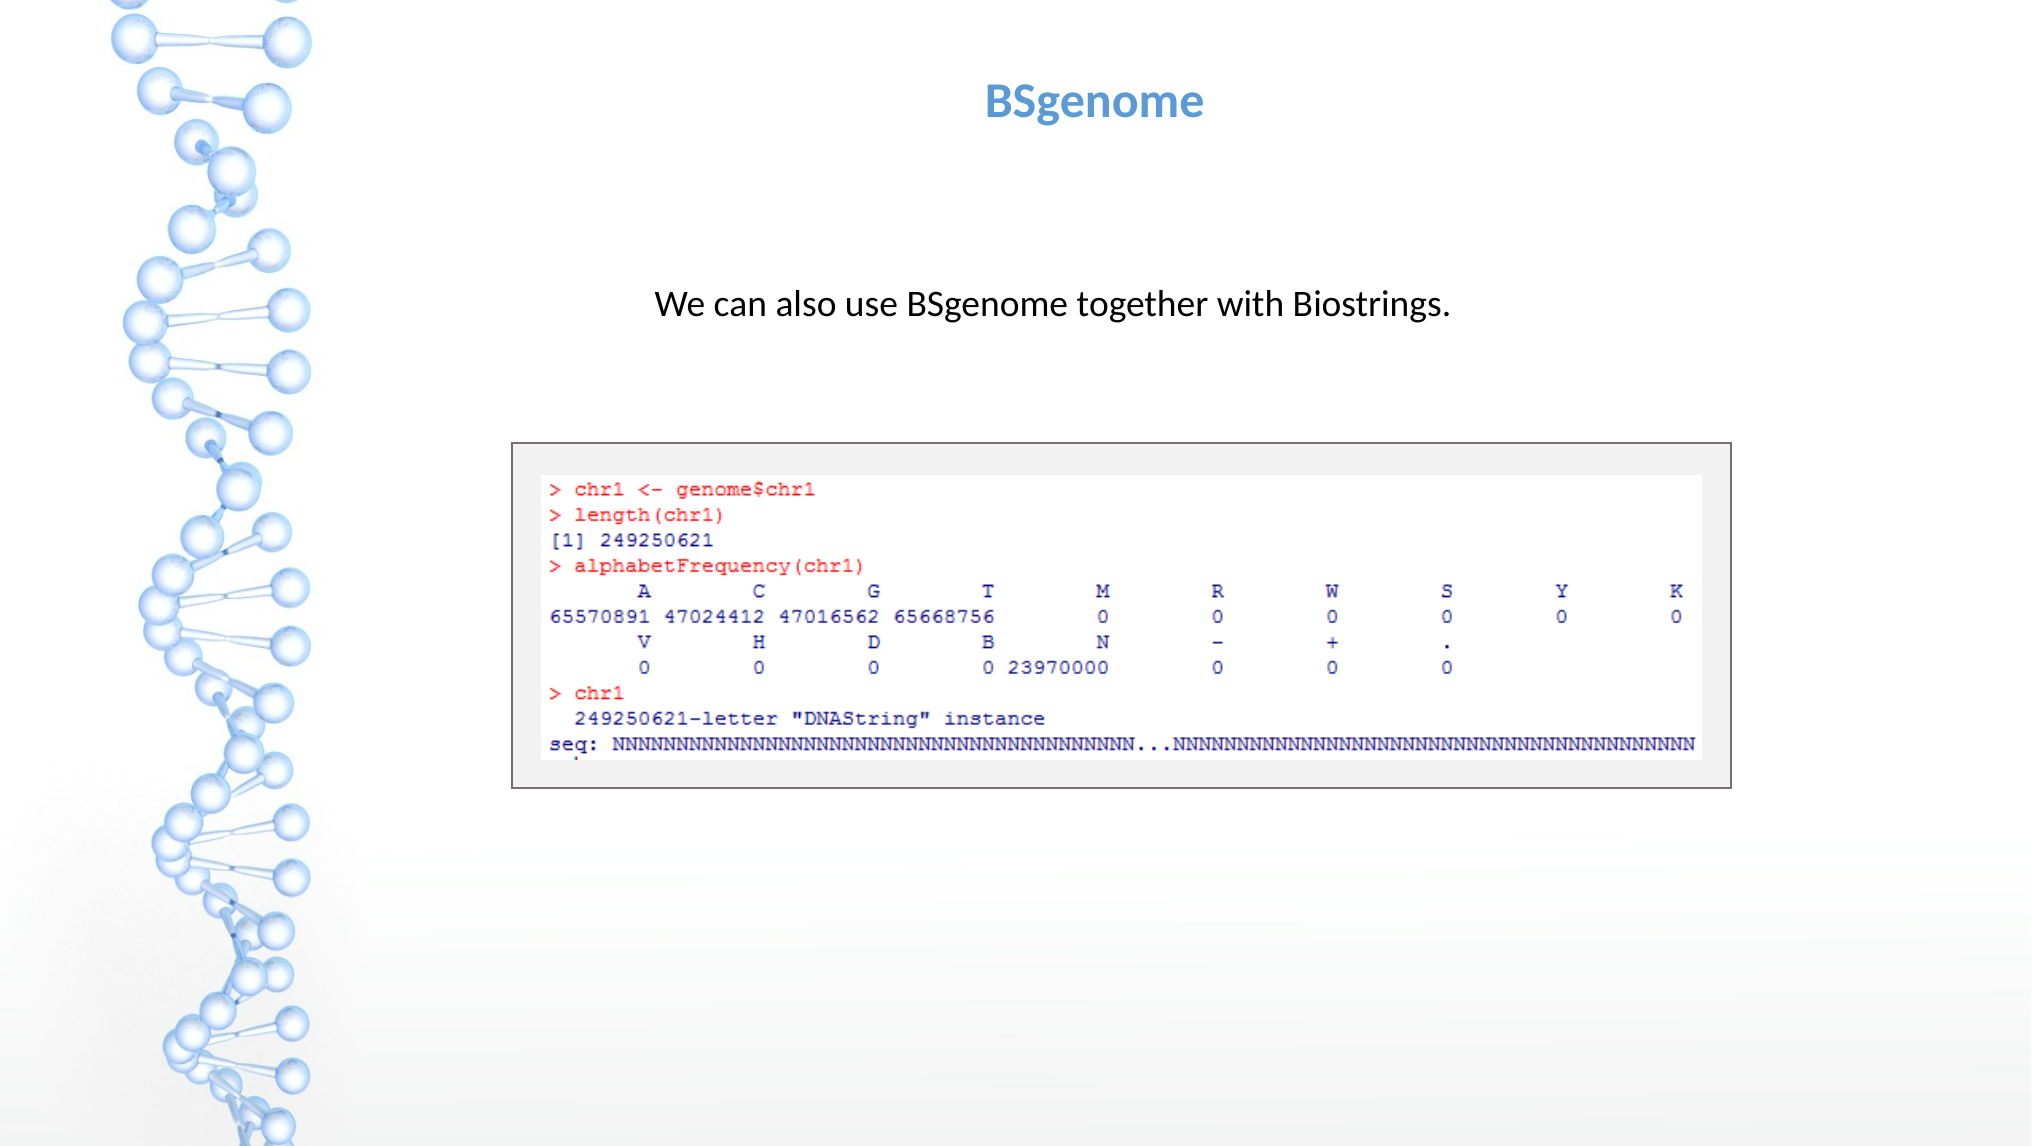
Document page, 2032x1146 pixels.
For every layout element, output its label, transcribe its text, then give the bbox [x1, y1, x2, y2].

text_box BSgenome [969, 59, 1230, 136]
picture [541, 475, 1702, 760]
text_box We can also use BSgenome together with Biostrings. [639, 271, 1634, 333]
text_box [512, 443, 1731, 788]
